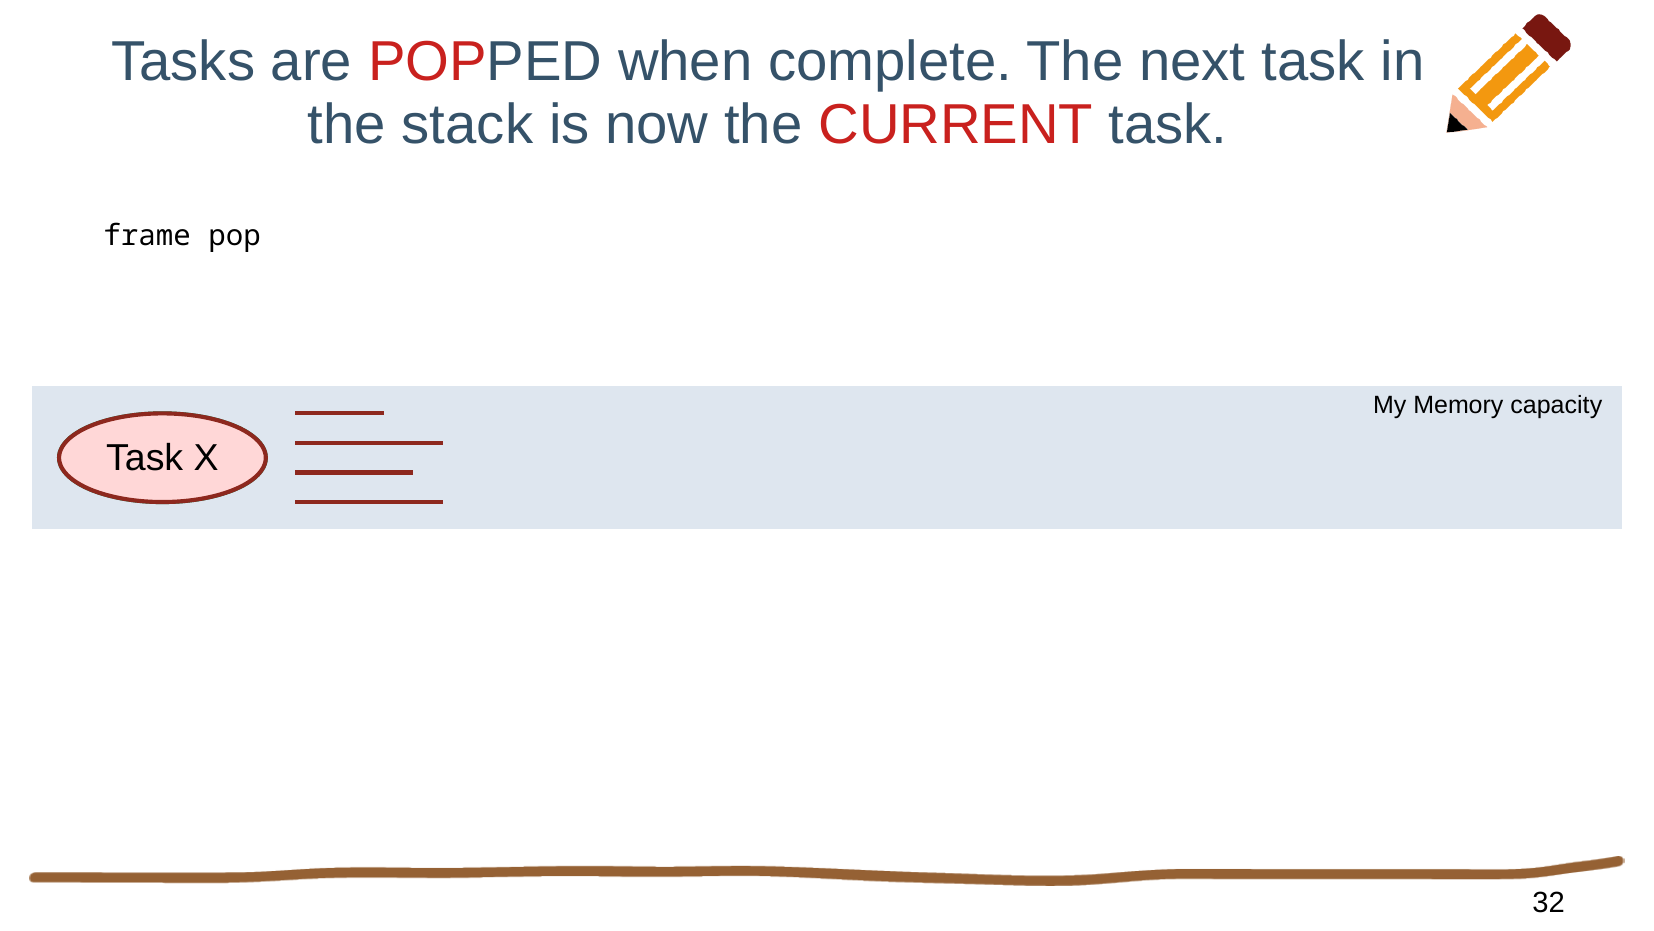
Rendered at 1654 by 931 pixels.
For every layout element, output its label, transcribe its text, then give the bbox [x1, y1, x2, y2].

text_box [29, 383, 1625, 532]
picture [1446, 14, 1571, 133]
text_box Task X [59, 413, 266, 503]
title Tasks are POPPED when complete. The next task in the stack is now the CURRENT task. [88, 29, 1447, 237]
picture [29, 856, 1625, 886]
text_box My Memory capacity [1358, 383, 1618, 427]
text_box frame pop [88, 206, 294, 251]
